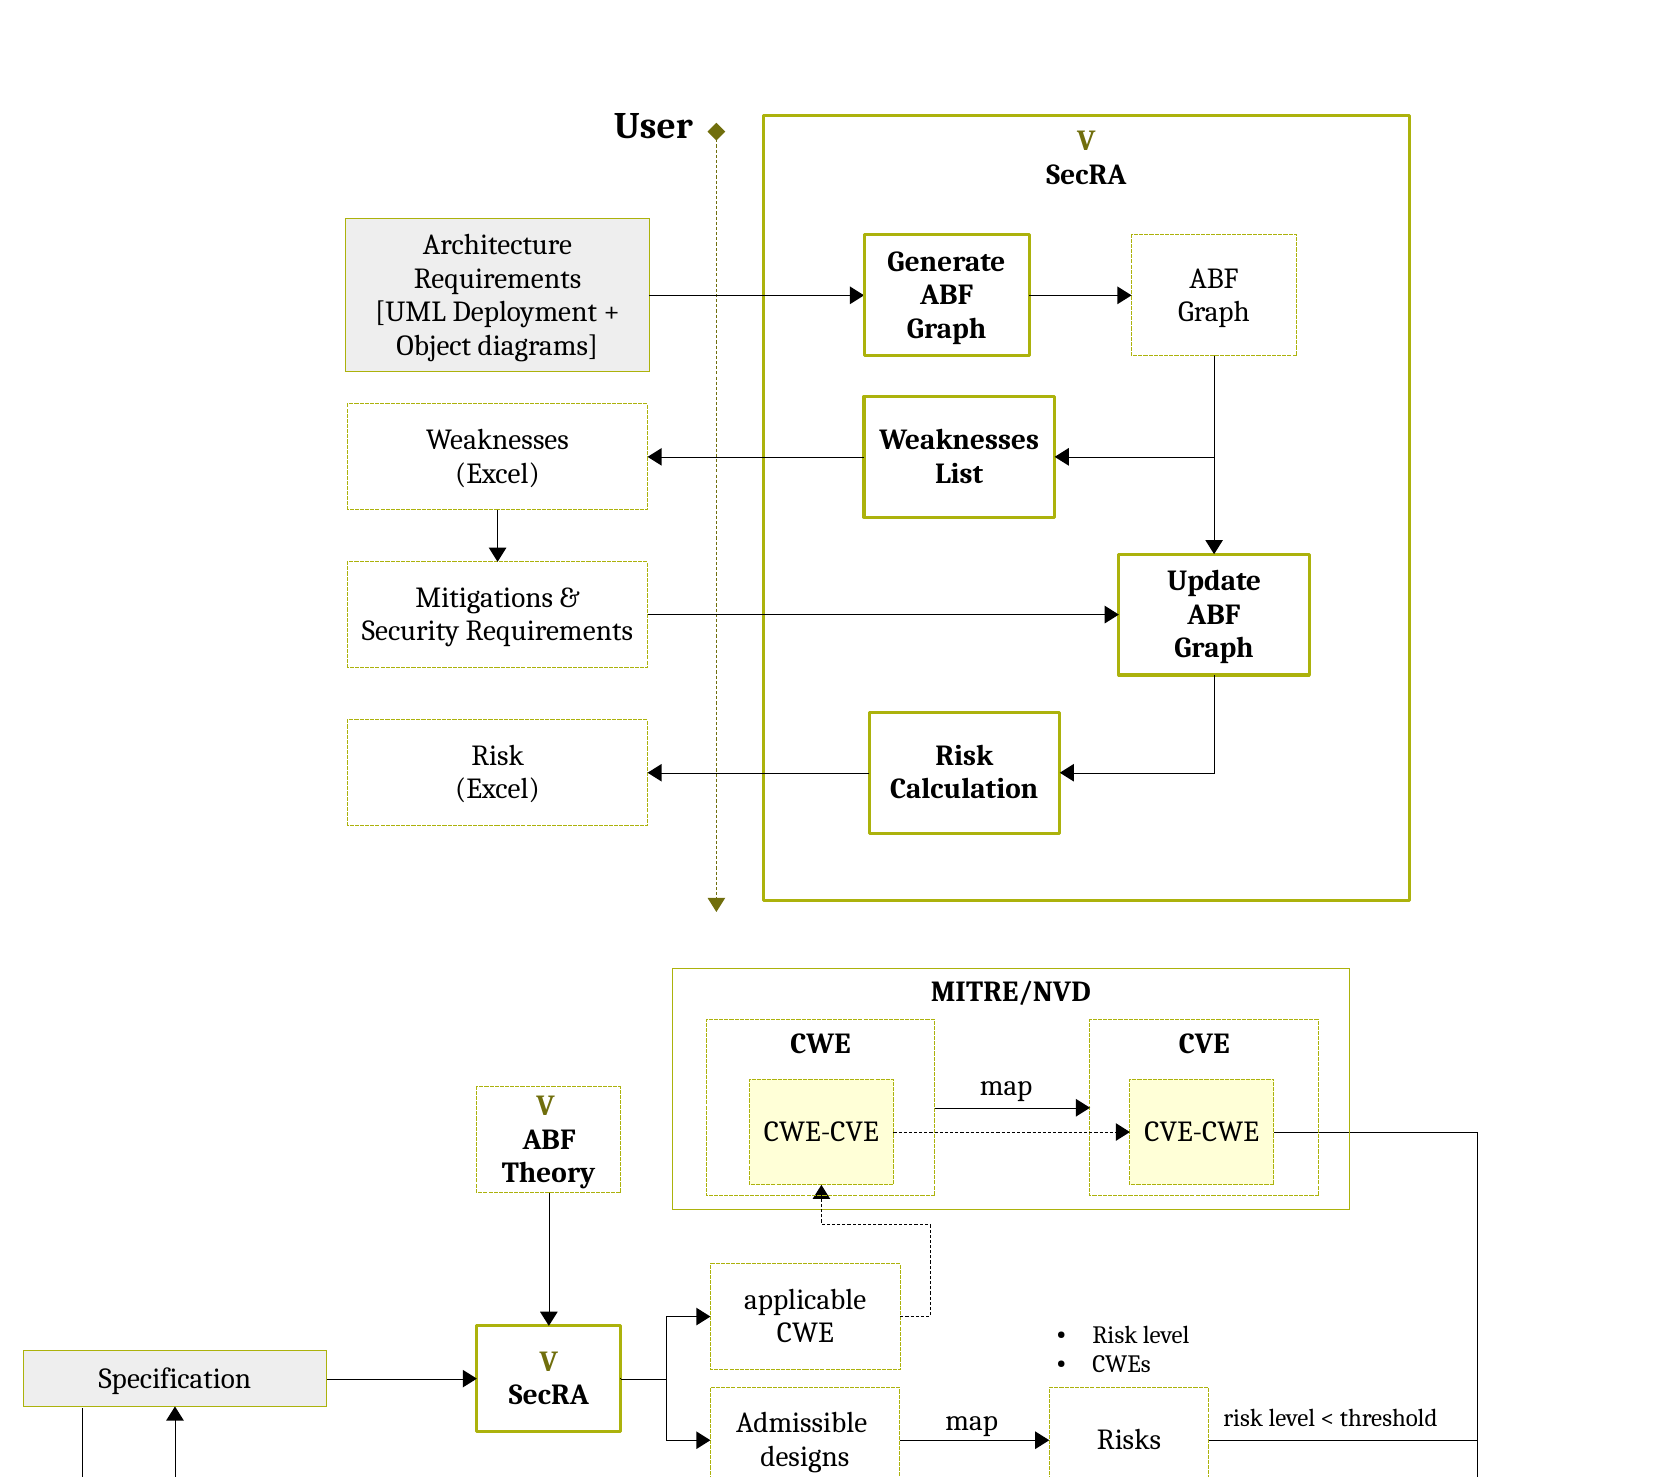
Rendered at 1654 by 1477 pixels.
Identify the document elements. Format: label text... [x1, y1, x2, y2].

text_box CWE-CVE [749, 1079, 894, 1185]
text_box Weaknesses List [864, 396, 1055, 518]
text_box V SecRA [763, 115, 1410, 901]
text_box Architecture Requirements [UML Deployment + Object diagrams] [345, 218, 650, 372]
text_box Risk Calculation [869, 712, 1060, 834]
text_box Weaknesses (Excel) [347, 403, 648, 510]
text_box applicable CWE [710, 1263, 901, 1370]
text_box Update ABF Graph [1118, 554, 1310, 676]
text_box map [965, 1109, 1054, 1117]
text_box V SecRA [763, 296, 1214, 457]
text_box Risk (Excel) [347, 719, 648, 826]
text_box risk level < threshold [1208, 1396, 1463, 1441]
text_box ABF Graph [1131, 234, 1297, 356]
text_box User [593, 97, 714, 157]
text_box MITRE/NVD [672, 968, 1350, 1210]
text_box map [930, 1397, 1020, 1453]
text_box Risk level CWEs [1042, 1314, 1209, 1388]
text_box Specification [23, 1350, 327, 1407]
text_box CWE [706, 1019, 935, 1196]
text_box V ABF Theory [476, 1086, 621, 1193]
text_box Generate ABF Graph [864, 234, 1030, 356]
text_box Admissible designs [710, 1387, 900, 1477]
text_box Risks [1049, 1388, 1209, 1477]
text_box V SecRA [476, 1325, 621, 1432]
text_box V SecRA [763, 458, 1214, 614]
text_box Mitigations & Security Requirements [347, 561, 648, 668]
text_box V SecRA [763, 615, 1214, 773]
text_box CVE [1089, 1019, 1319, 1196]
text_box map [965, 1061, 1054, 1108]
